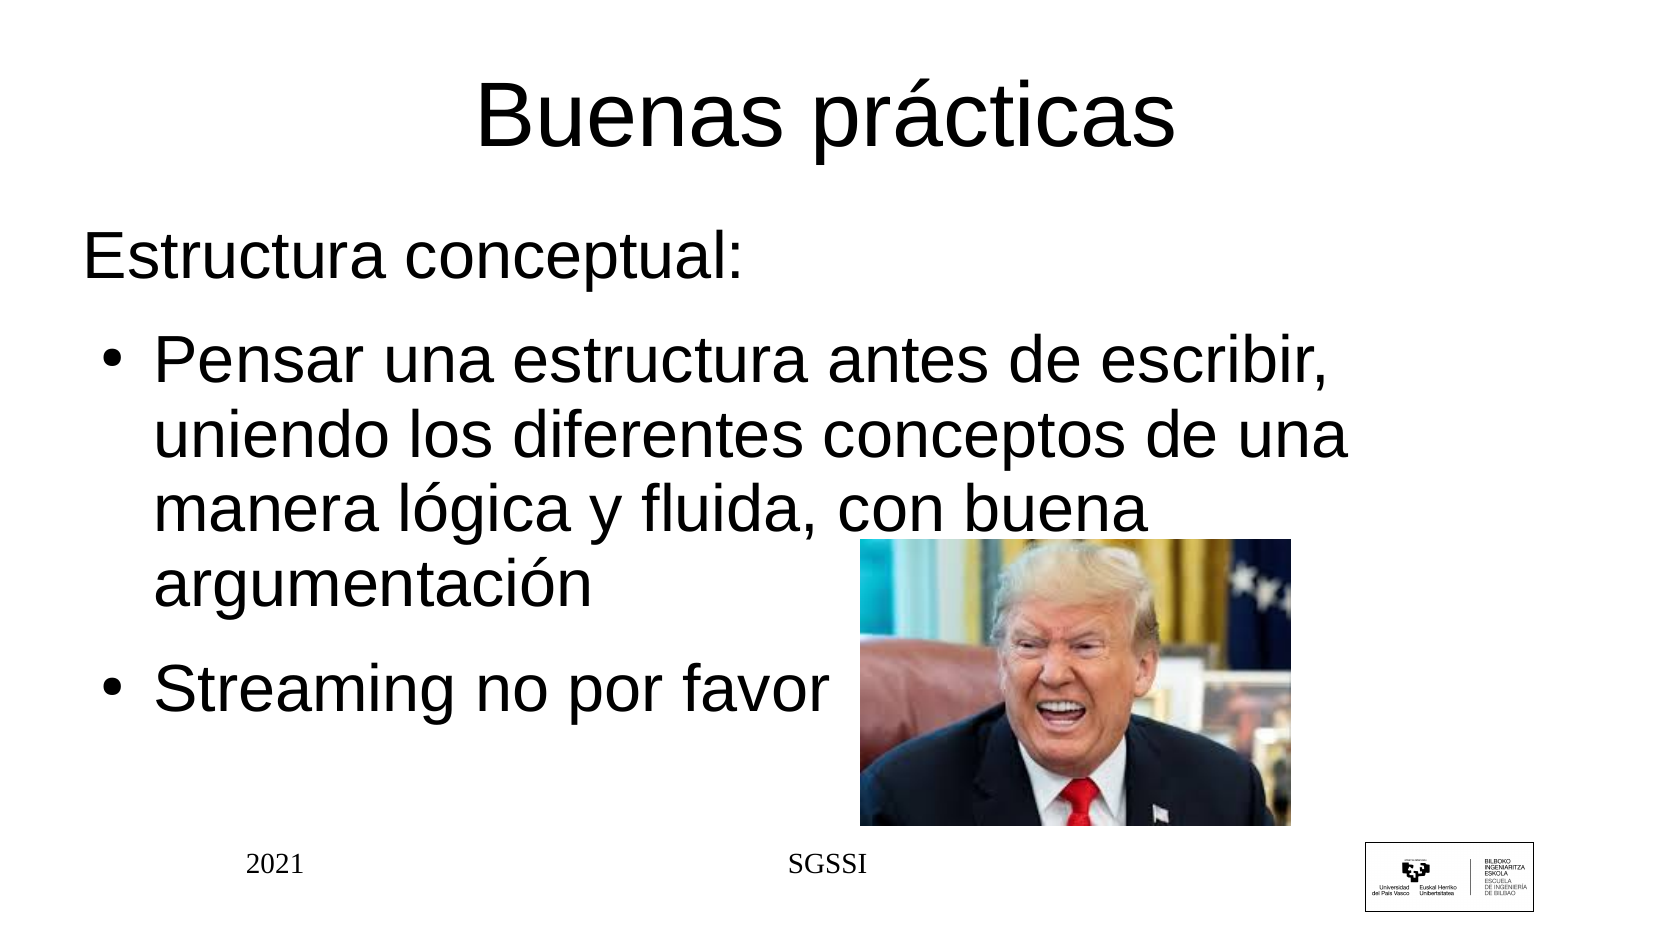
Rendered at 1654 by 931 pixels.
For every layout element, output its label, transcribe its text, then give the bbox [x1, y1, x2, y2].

title Buenas prácticas [82, 37, 1571, 193]
list Estructura conceptual: Pensar una estructura antes de escribir, uniendo los diferentes conceptos de una manera lógica y fluida, con buena argumentación Streaming no por favor [82, 217, 1571, 758]
picture [1366, 843, 1533, 911]
picture [860, 539, 1291, 826]
